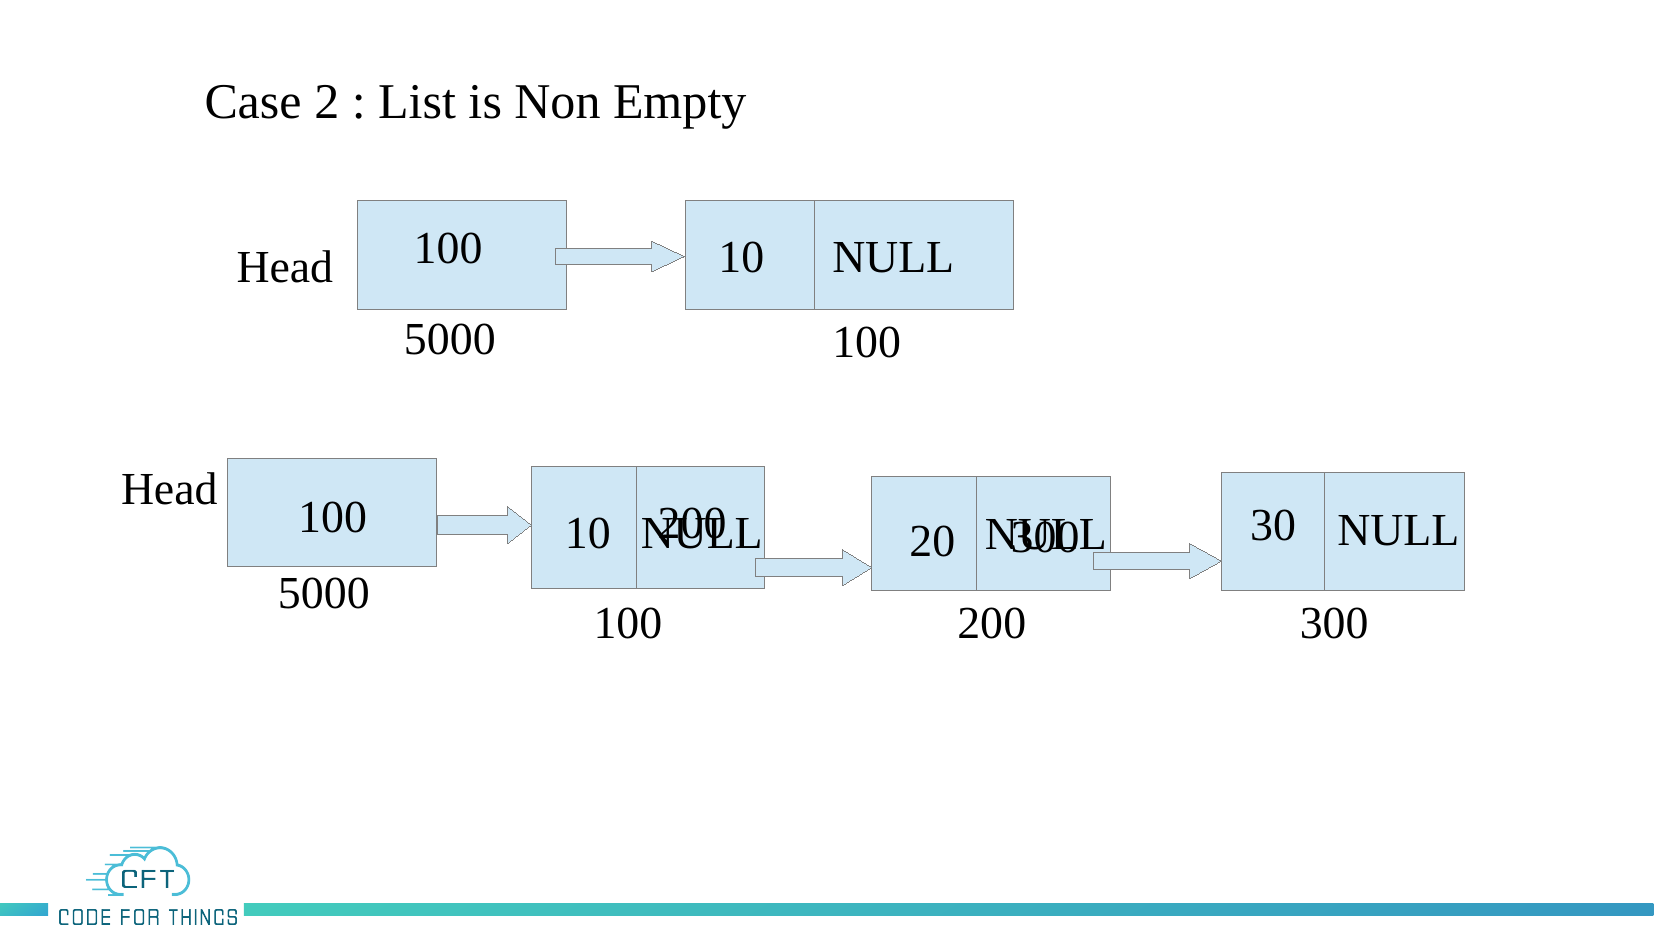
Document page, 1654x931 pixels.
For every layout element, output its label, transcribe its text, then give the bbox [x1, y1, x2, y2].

text_box Head [221, 234, 367, 310]
text_box 20 [894, 507, 971, 574]
text_box 5000 [263, 560, 385, 626]
text_box [357, 200, 1014, 310]
text_box 100 [817, 310, 929, 375]
text_box 200 [642, 490, 742, 557]
text_box NULL [817, 224, 981, 310]
text_box 5000 [389, 306, 579, 381]
text_box 10 [703, 224, 815, 300]
text_box 300 [1284, 590, 1430, 666]
text_box [626, 472, 1465, 591]
text_box 30 [1235, 492, 1312, 561]
text_box NULL [1322, 497, 1477, 574]
text_box Case 2 : List is Non Empty [189, 66, 852, 194]
text_box [227, 458, 765, 589]
picture [59, 846, 237, 925]
text_box NULL [970, 501, 1123, 567]
text_box 100 [398, 215, 519, 291]
text_box 100 [283, 484, 383, 550]
text_box 100 [578, 590, 709, 666]
text_box Head [106, 456, 256, 532]
text_box NULL [625, 500, 794, 566]
text_box 200 [942, 590, 1087, 666]
text_box 10 [550, 500, 626, 615]
text_box 300 [995, 504, 1095, 571]
